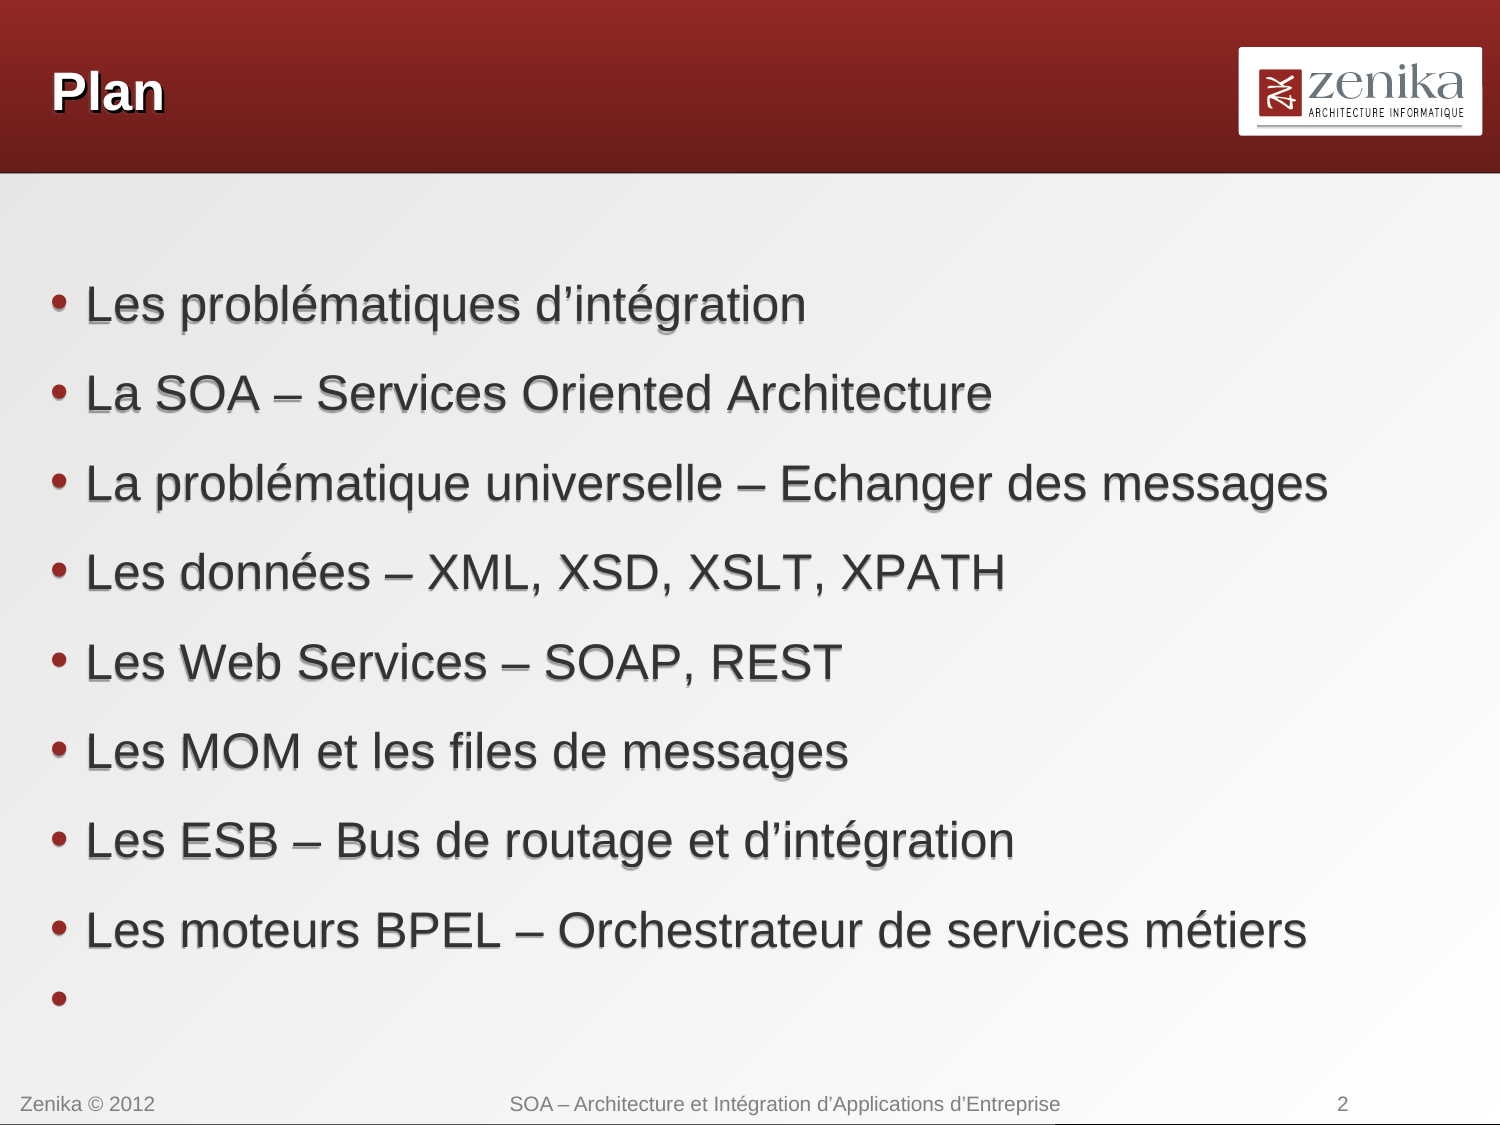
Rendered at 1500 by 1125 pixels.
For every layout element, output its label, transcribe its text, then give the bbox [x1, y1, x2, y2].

title Plan [50, 9, 1206, 173]
list Les problématiques d’intégration La SOA – Services Oriented Architecture La problématique universelle – Echanger des messages Les données – XML, XSD, XSLT, XPATH Les Web Services – SOAP, REST Les MOM et les files de messages Les ESB – Bus de routage et d’intégration Les moteurs BPEL – Orchestrateur de services métiers [50, 249, 1435, 1064]
